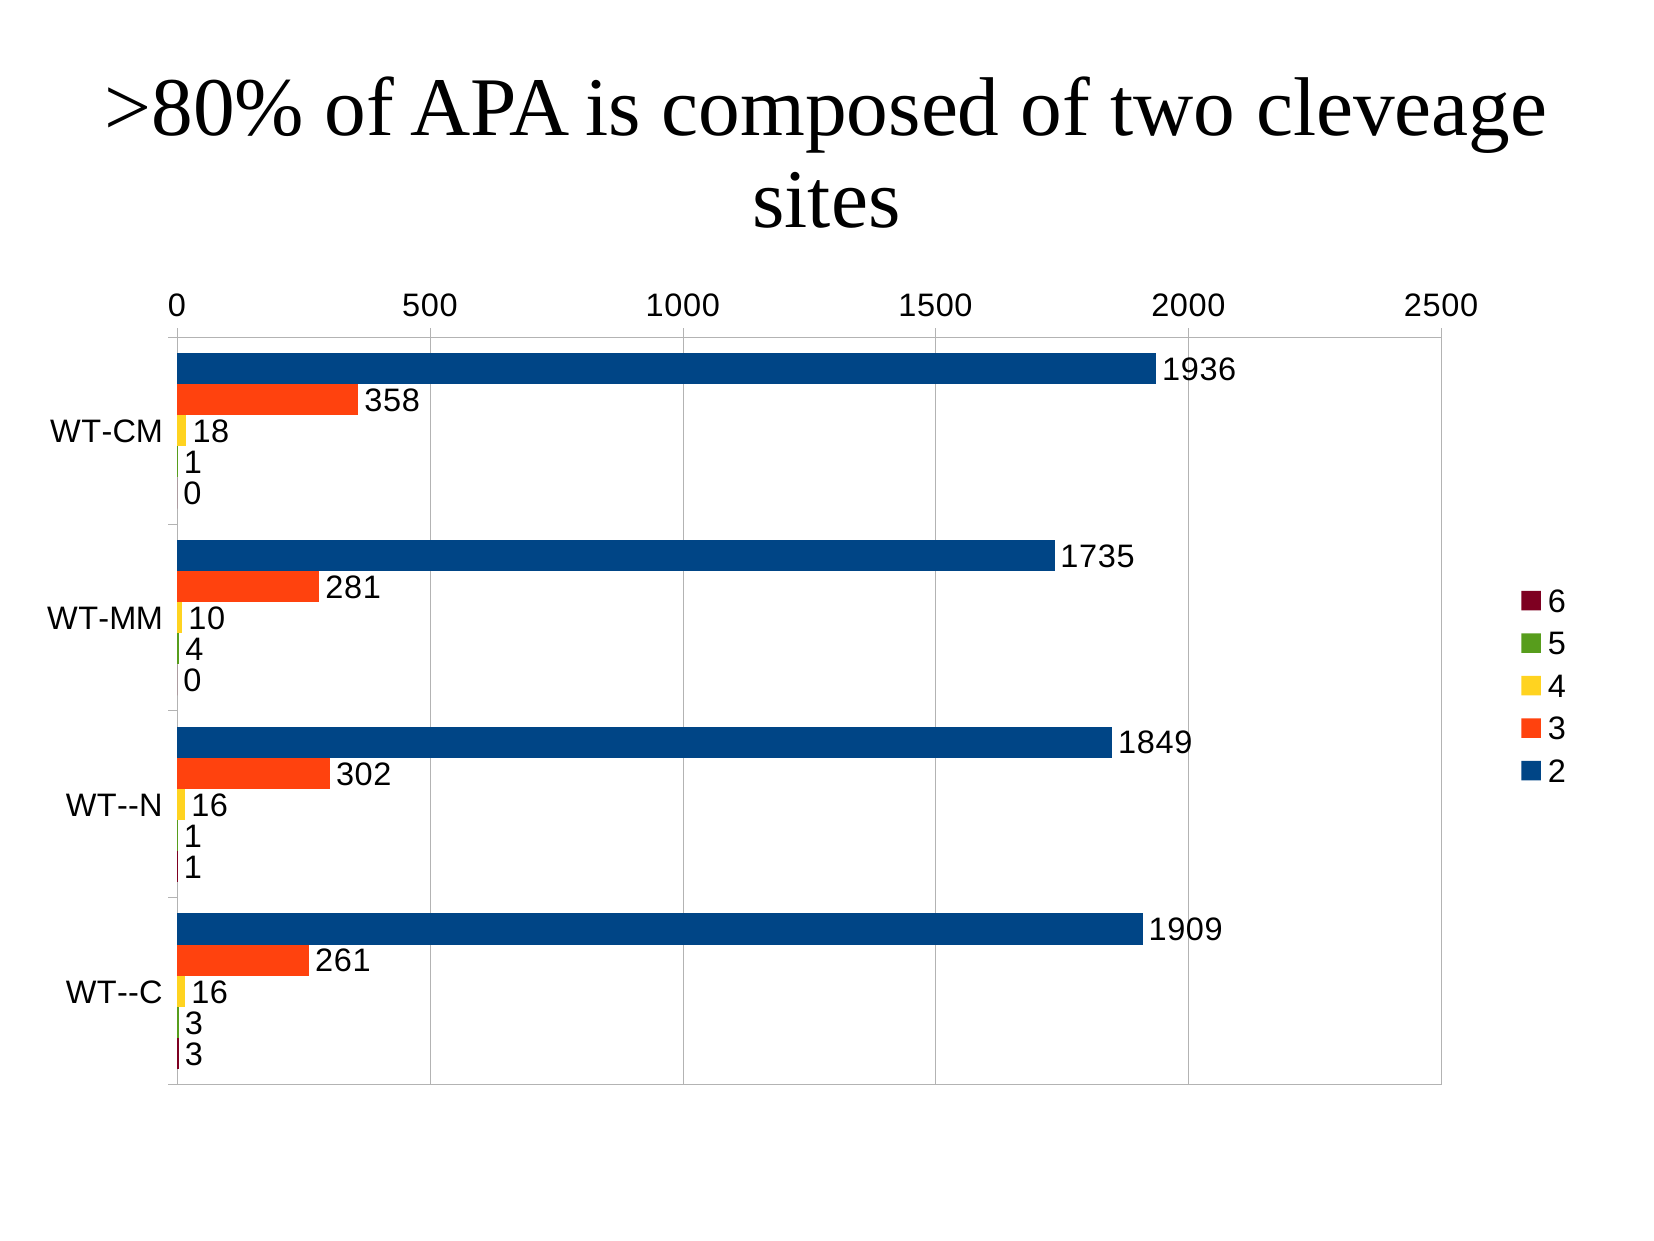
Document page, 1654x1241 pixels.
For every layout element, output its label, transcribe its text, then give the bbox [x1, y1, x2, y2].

chart [15, 270, 1591, 1102]
title >80% of APA is composed of two cleveage sites [82, 49, 1571, 257]
